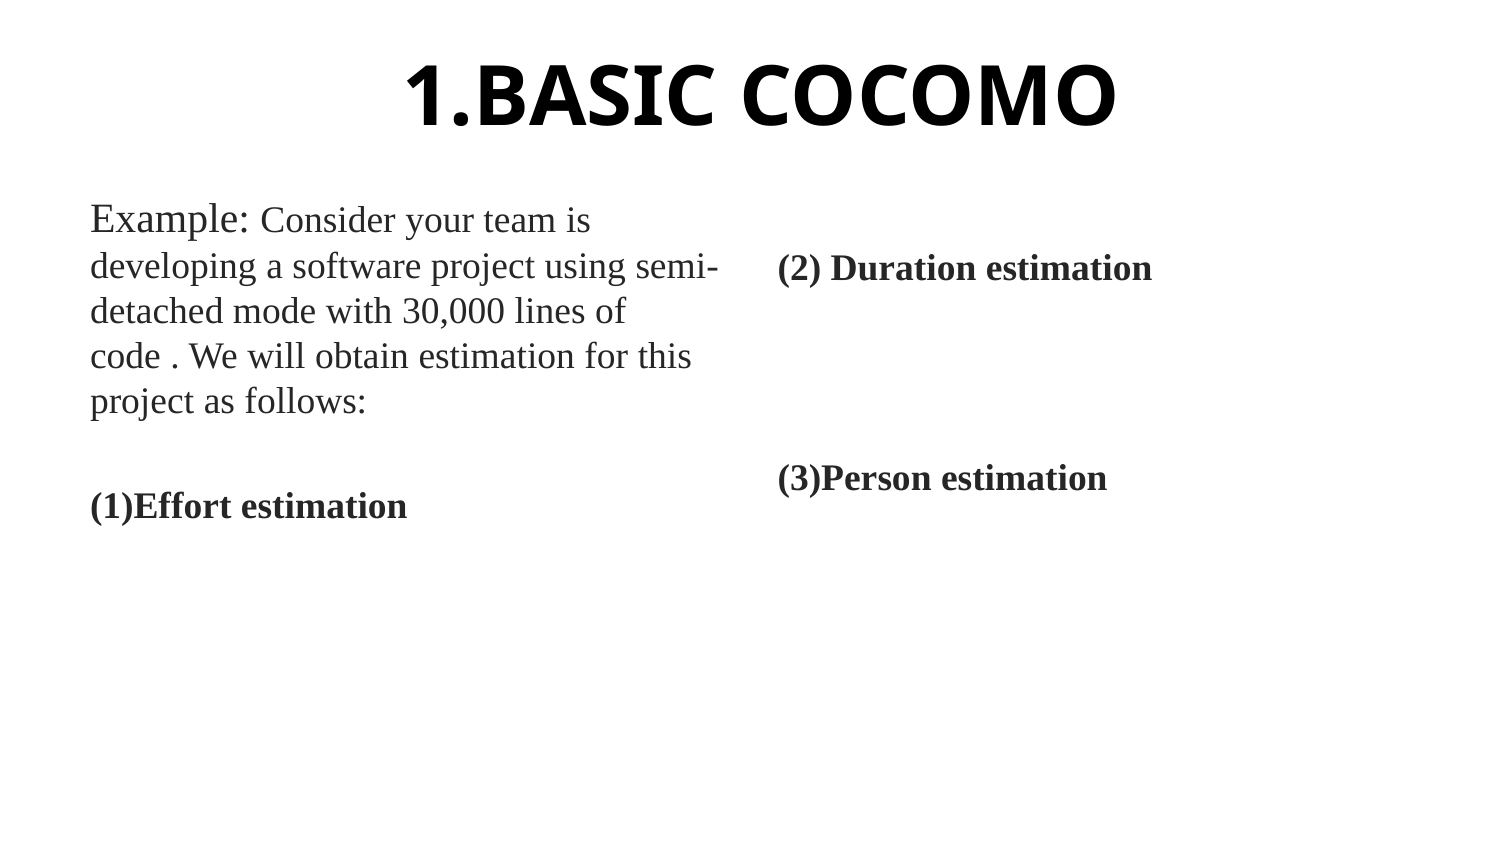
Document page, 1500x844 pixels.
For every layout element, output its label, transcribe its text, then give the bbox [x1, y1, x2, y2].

title 1.Basic COCOMO [75, 21, 1425, 162]
list Example: Consider your team is developing a software project using semi-detached mode with 30,000 lines of code . We will obtain estimation for this project as follows: (1)Effort estimation [75, 183, 738, 757]
list (2) Duration estimation (3)Person estimation [762, 183, 1425, 757]
